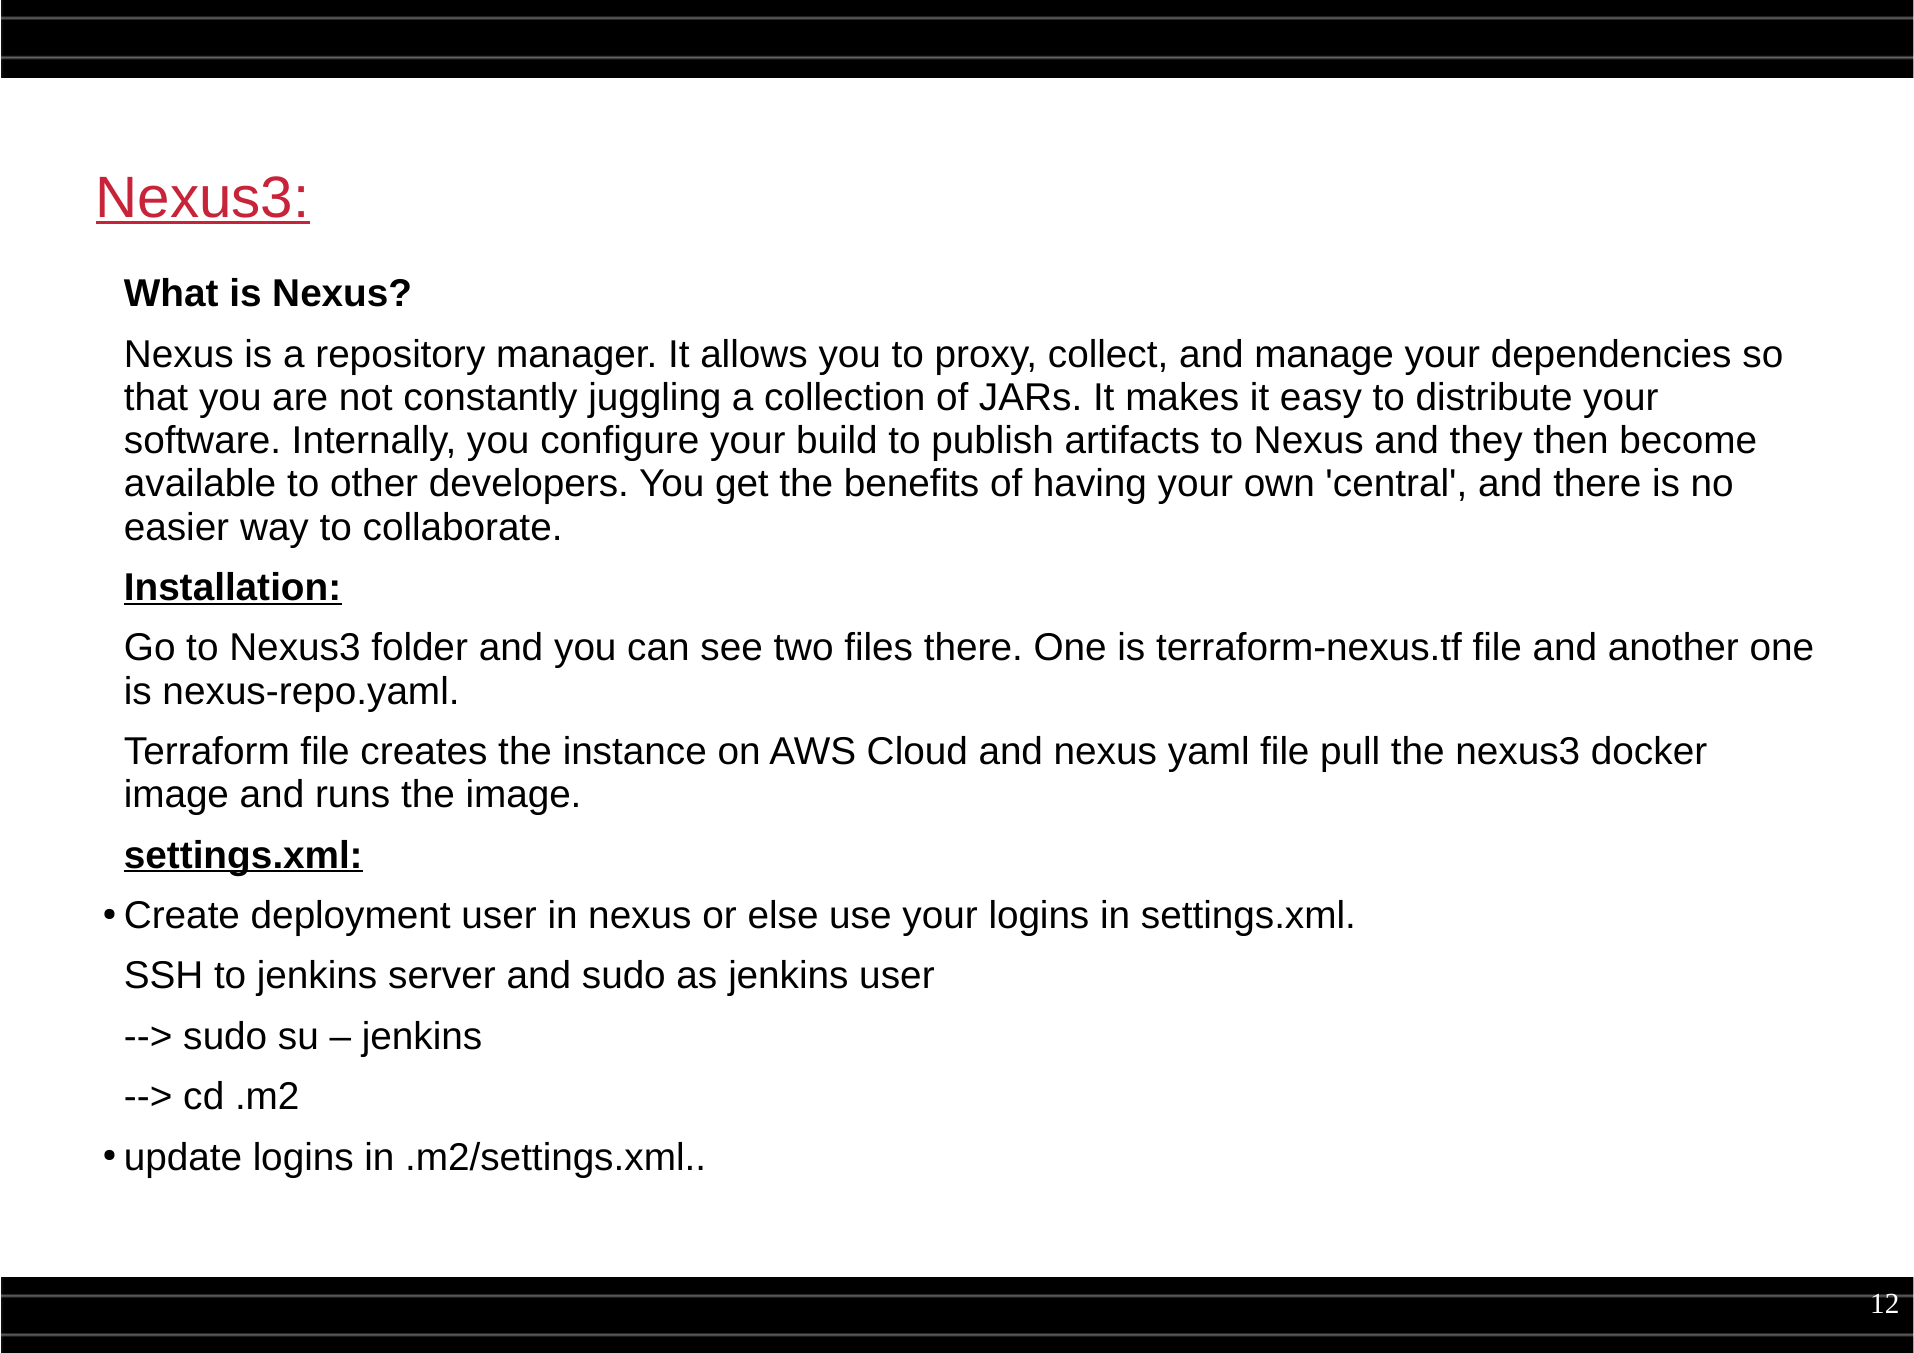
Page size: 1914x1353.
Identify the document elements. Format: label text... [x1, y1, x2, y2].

picture [1, 0, 1914, 78]
list What is Nexus? Nexus is a repository manager. It allows you to proxy, collect, and manage your dependencies so that you are not constantly juggling a collection of JARs. It makes it easy to distribute your software. Internally, you configure your build to publish artifacts to Nexus and they then become available to other developers. You get the benefits of having your own 'central', and there is no easier way to collaborate. Installation: Go to Nexus3 folder and you can see two files there. One is terraform-nexus.tf file and another one is nexus-repo.yaml. Terraform file creates the instance on AWS Cloud and nexus yaml file pull the nexus3 docker image and runs the image. settings.xml: Create deployment user in nexus or else use your logins in settings.xml. SSH to jenkins server and sudo as jenkins user --> sudo su – jenkins --> cd .m2 update logins in .m2/settings.xml.. [95, 271, 1818, 1193]
picture [1, 1277, 1914, 1353]
title Nexus3: [95, 134, 1818, 260]
